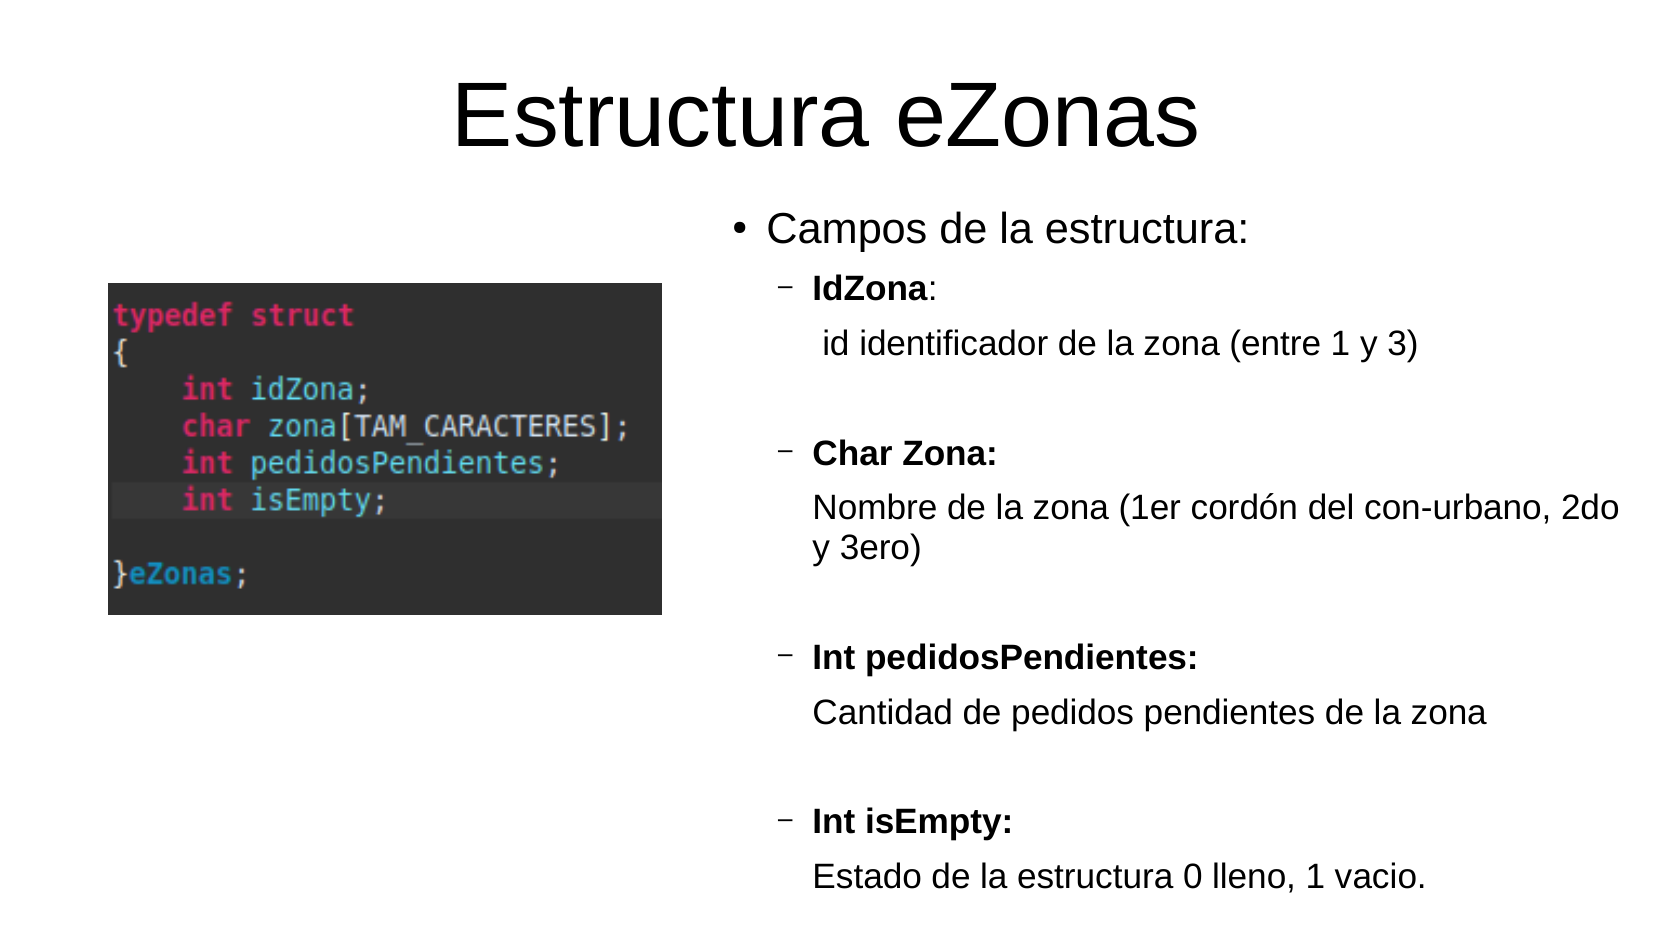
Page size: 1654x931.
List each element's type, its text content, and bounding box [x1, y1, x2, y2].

picture [108, 283, 662, 615]
list Campos de la estructura: IdZona: id identificador de la zona (entre 1 y 3) Char Zona: Nombre de la zona (1er cordón del con-urbano, 2do y 3ero) Int pedidosPendientes: Cantidad de pedidos pendientes de la zona Int isEmpty: Estado de la estructura 0 lleno, 1 vacio. [720, 204, 1630, 898]
title Estructura eZonas [82, 37, 1571, 193]
